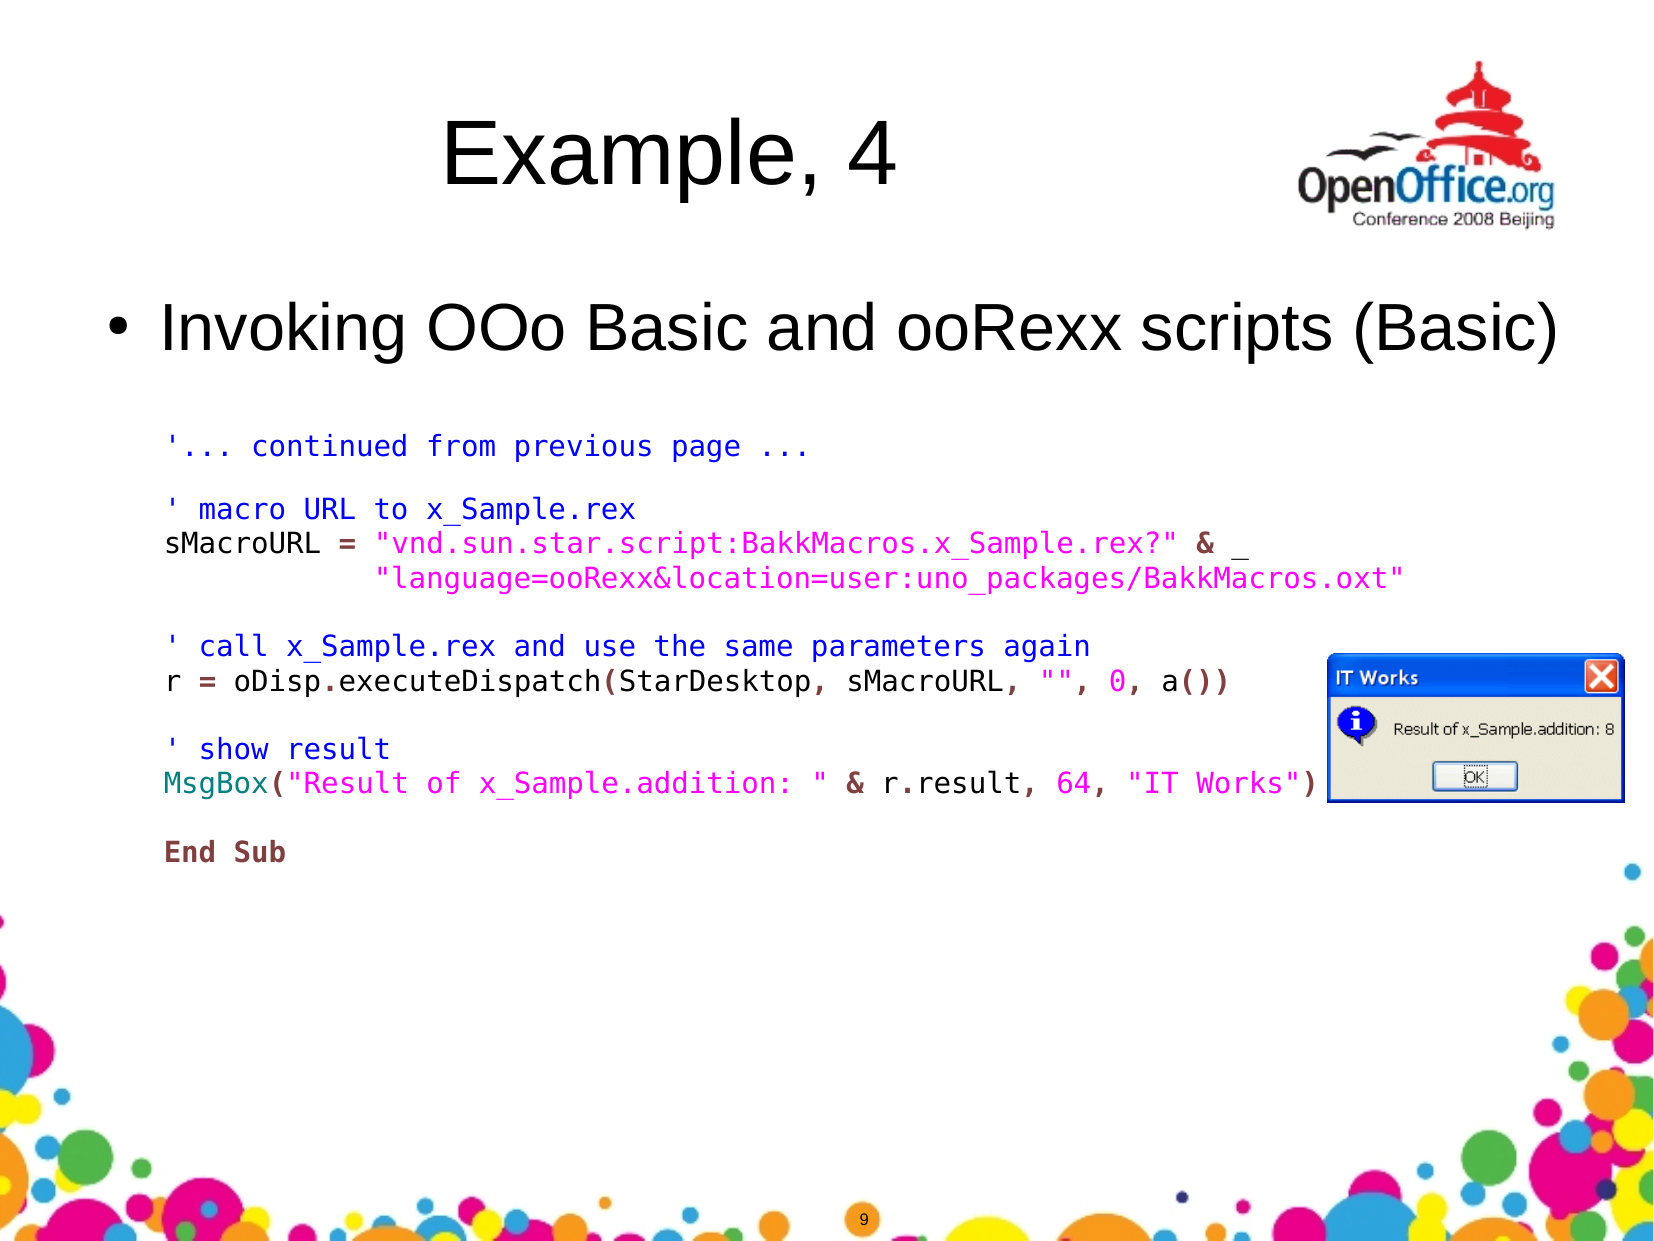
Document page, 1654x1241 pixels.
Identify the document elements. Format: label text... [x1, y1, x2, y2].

list Invoking OOo Basic and ooRexx scripts (Basic) '... continued from previous page ... ' macro URL to x_Sample.rex sMacroURL = "vnd.sun.star.script:BakkMacros.x_Sample.rex?" & _ "language=ooRexx&location=user:uno_packages/BakkMacros.oxt" ' call x_Sample.rex and use the same parameters again r = oDisp.executeDispatch(StarDesktop, sMacroURL, "", 0, a()) ' show result MsgBox("Result of x_Sample.addition: " & r.result, 64, "IT Works") End Sub [88, 290, 1577, 1109]
picture [1285, 51, 1569, 250]
picture [0, 810, 1654, 1241]
title Example, 4 [82, 49, 1258, 257]
picture [1327, 653, 1625, 803]
